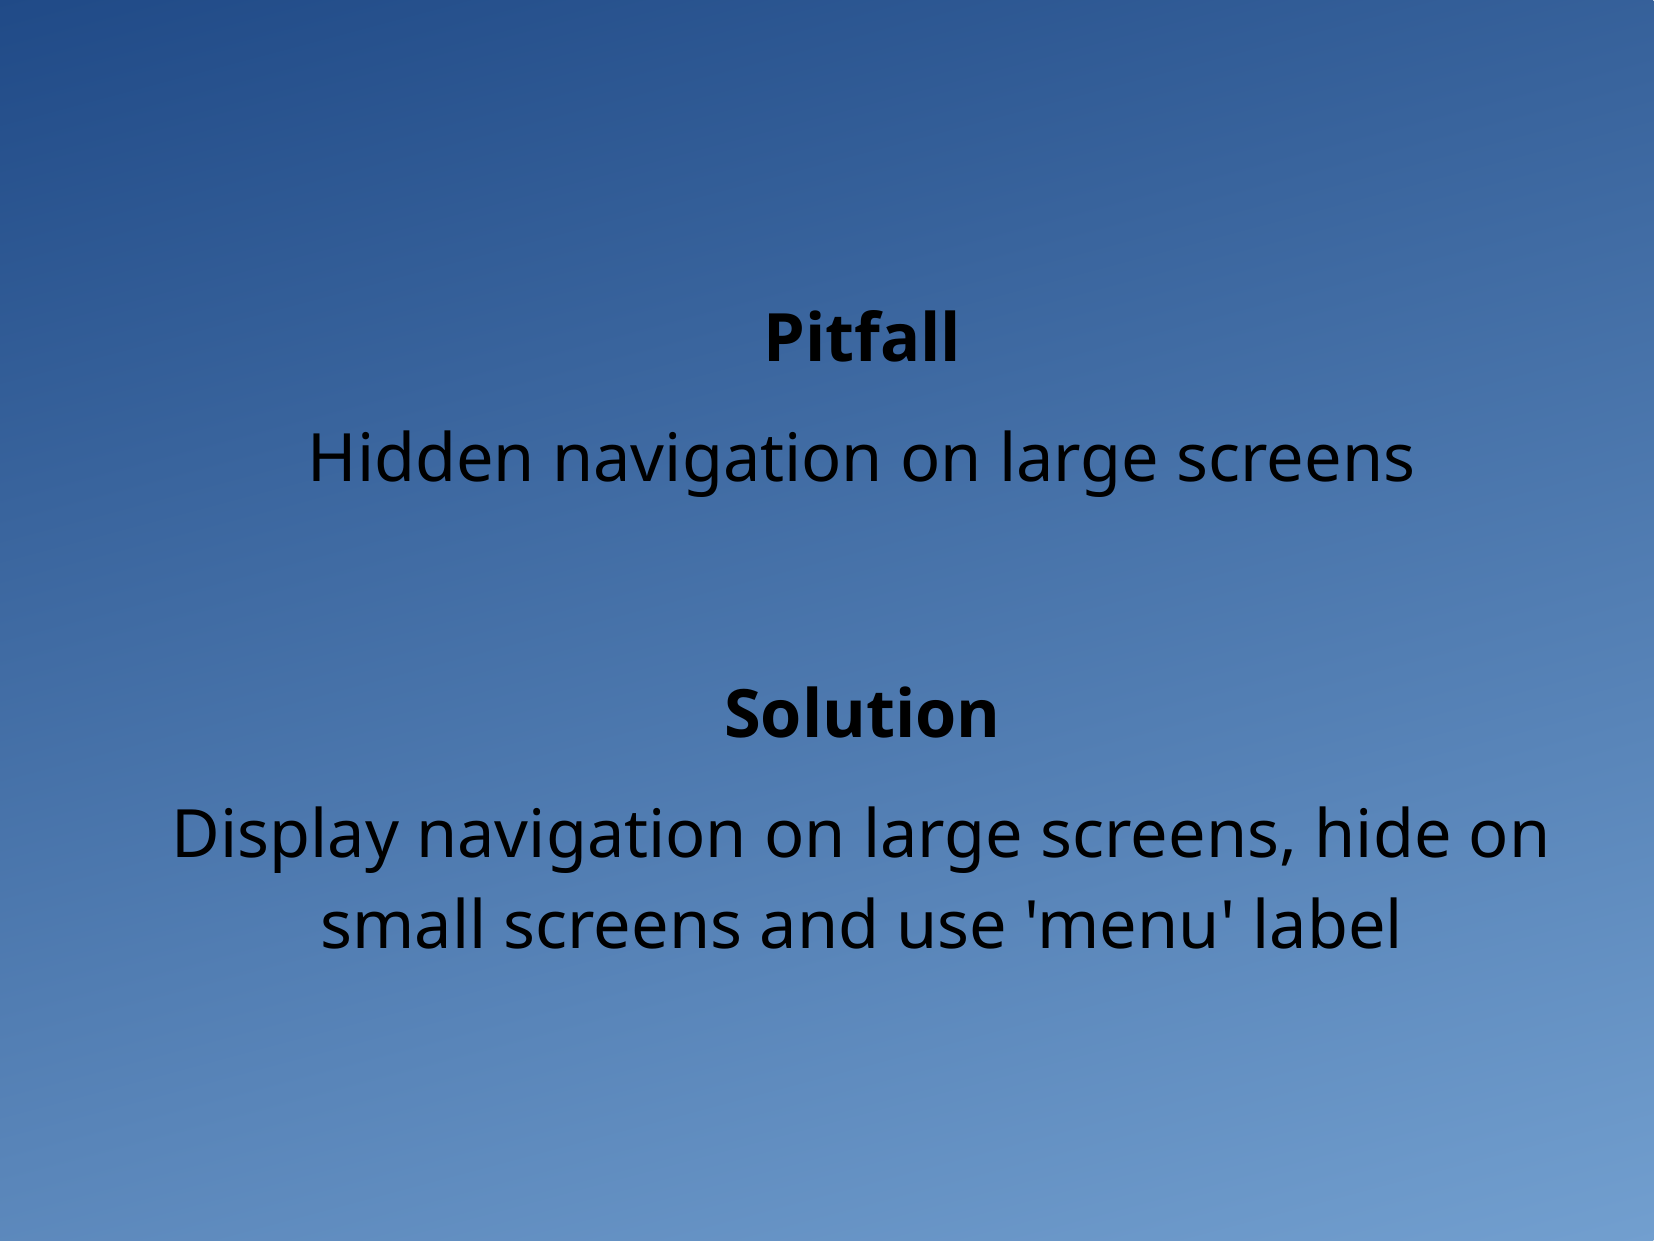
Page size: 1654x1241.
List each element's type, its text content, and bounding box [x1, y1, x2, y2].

list Solution Display navigation on large screens, hide on small screens and use 'menu' label [82, 665, 1571, 1009]
list Pitfall Hidden navigation on large screens [82, 290, 1571, 634]
